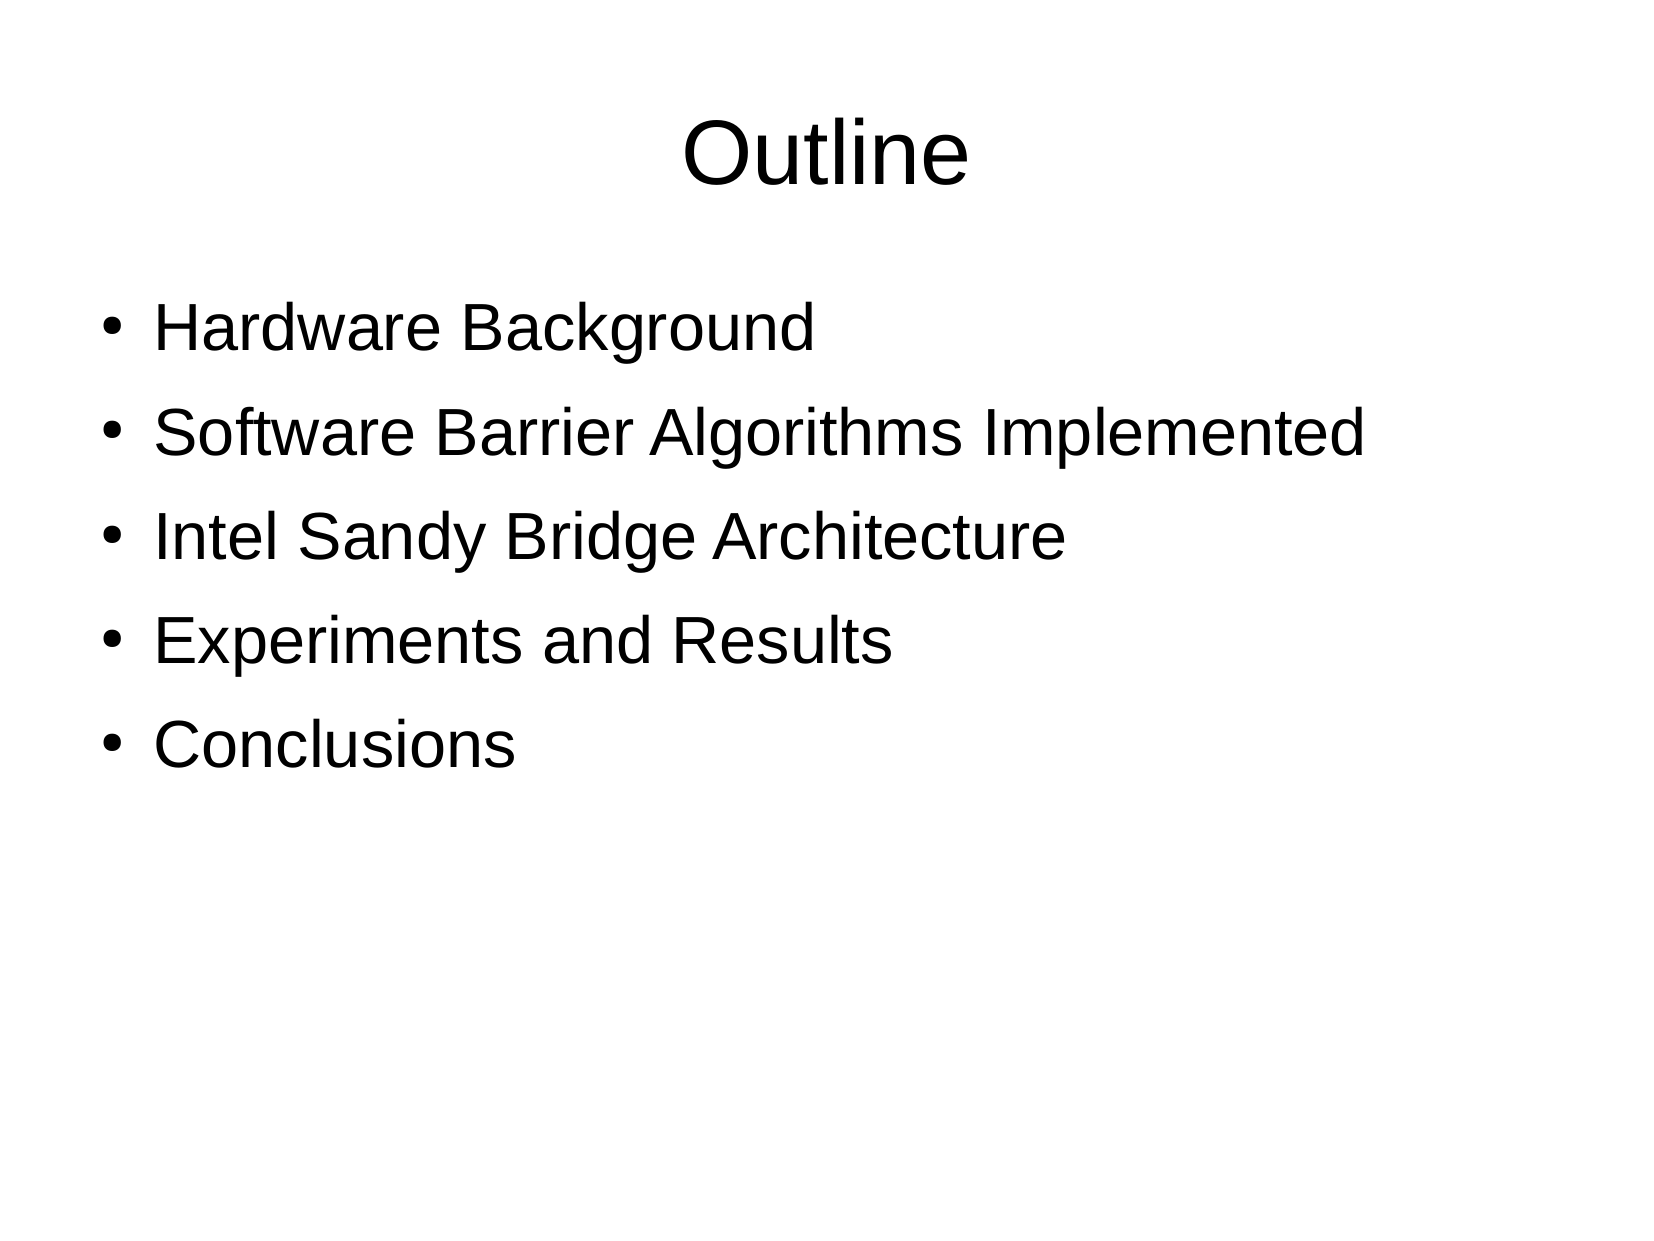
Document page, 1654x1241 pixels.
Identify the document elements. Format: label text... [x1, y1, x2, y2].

title Outline [82, 49, 1571, 257]
list Hardware Background Software Barrier Algorithms Implemented Intel Sandy Bridge Architecture Experiments and Results Conclusions [82, 290, 1571, 1010]
